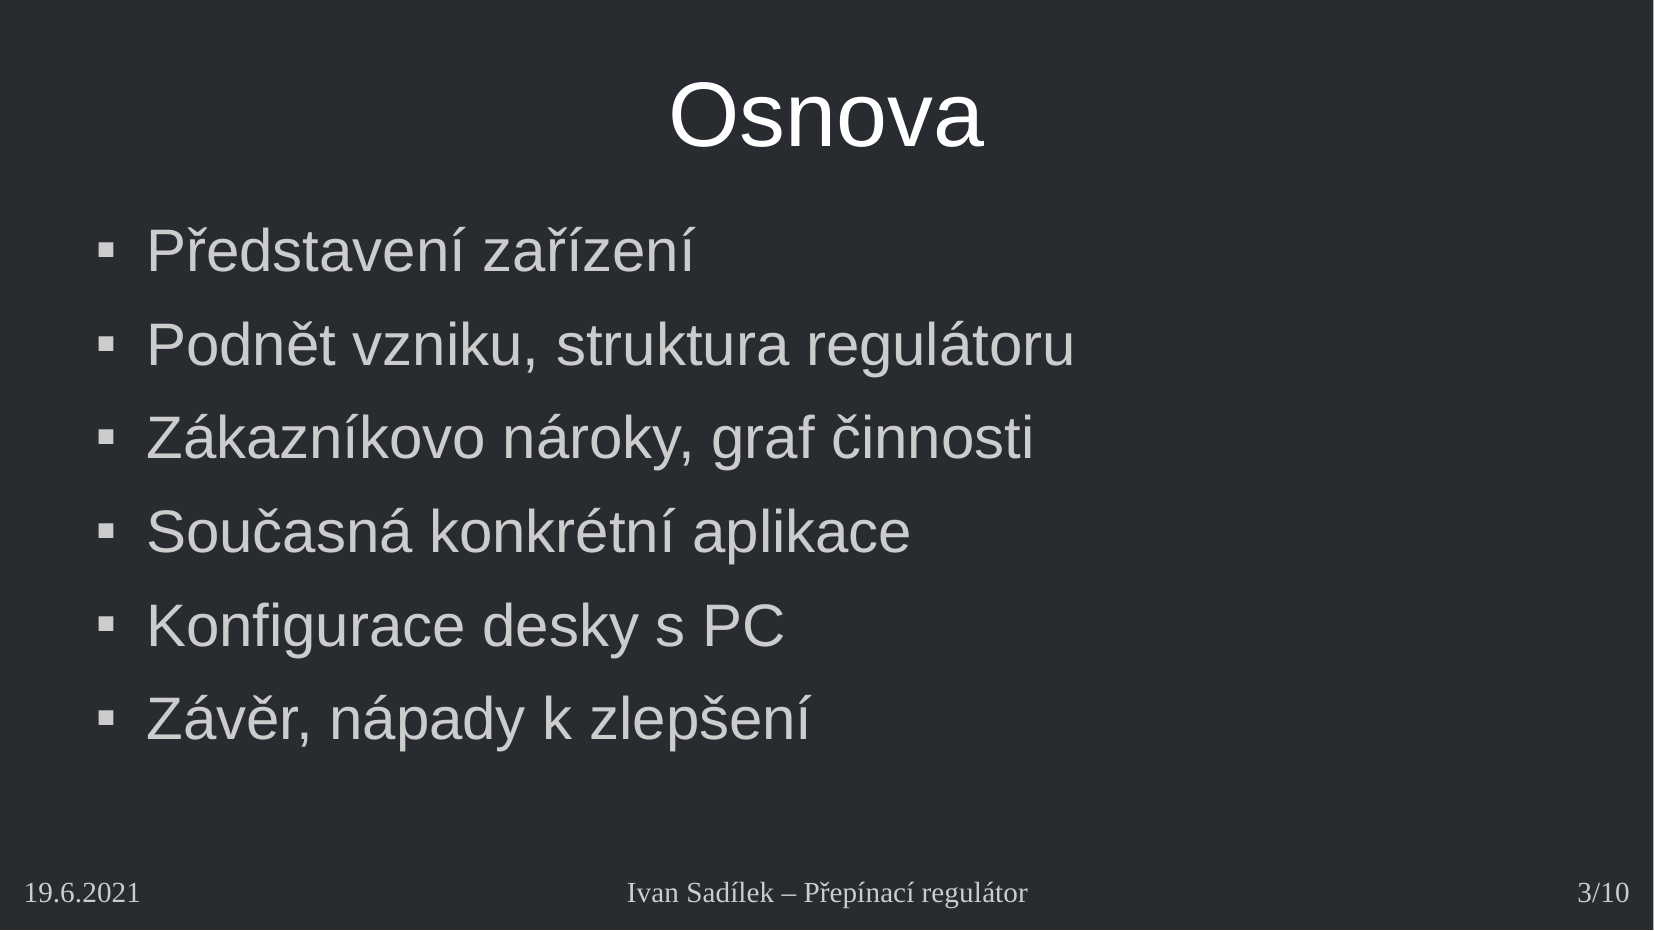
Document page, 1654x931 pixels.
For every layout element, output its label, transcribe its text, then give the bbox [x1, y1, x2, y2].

title Osnova [82, 37, 1571, 193]
list Představení zařízení Podnět vzniku, struktura regulátoru Zákazníkovo nároky, graf činnosti Současná konkrétní aplikace Konfigurace desky s PC Závěr, nápady k zlepšení [82, 217, 1571, 758]
